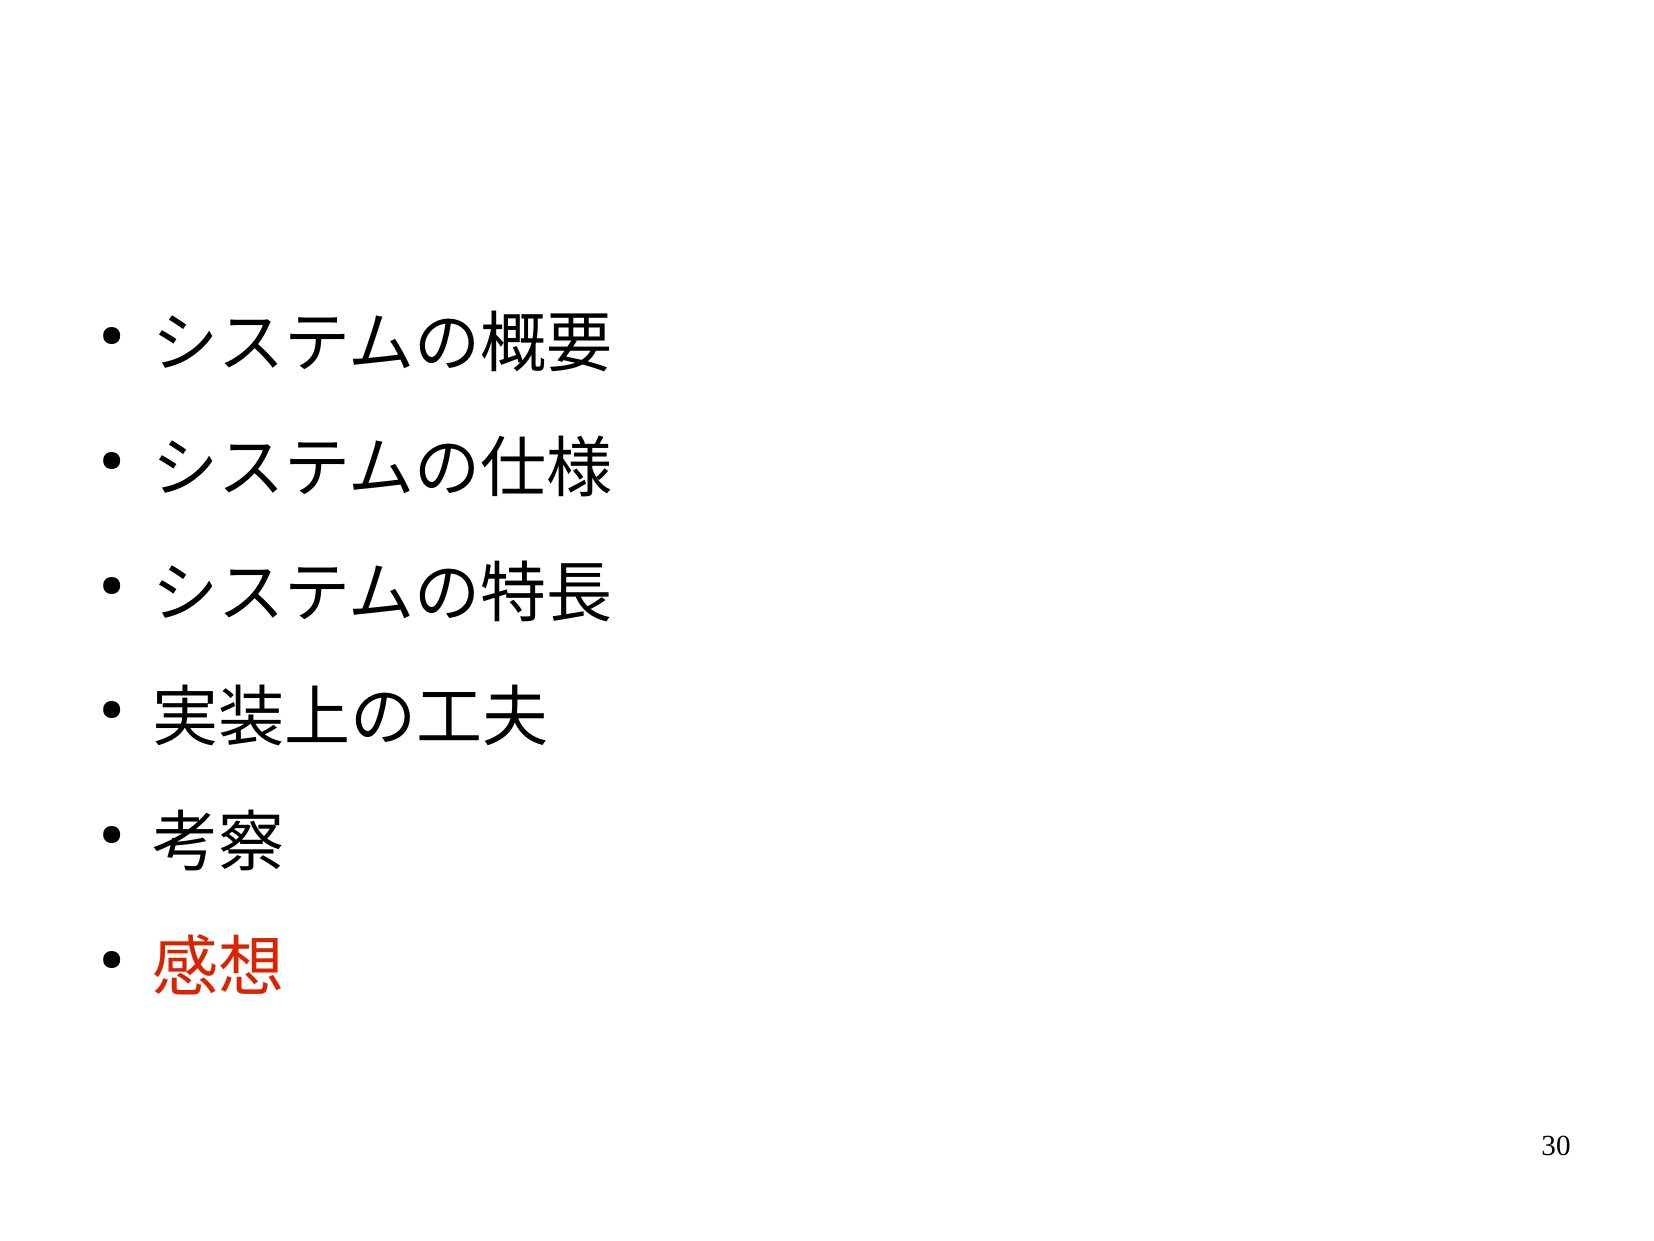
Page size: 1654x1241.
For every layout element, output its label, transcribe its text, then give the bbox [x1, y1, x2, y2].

list システムの概要 システムの仕様 システムの特長 実装上の工夫 考察 感想 [82, 290, 1538, 1010]
